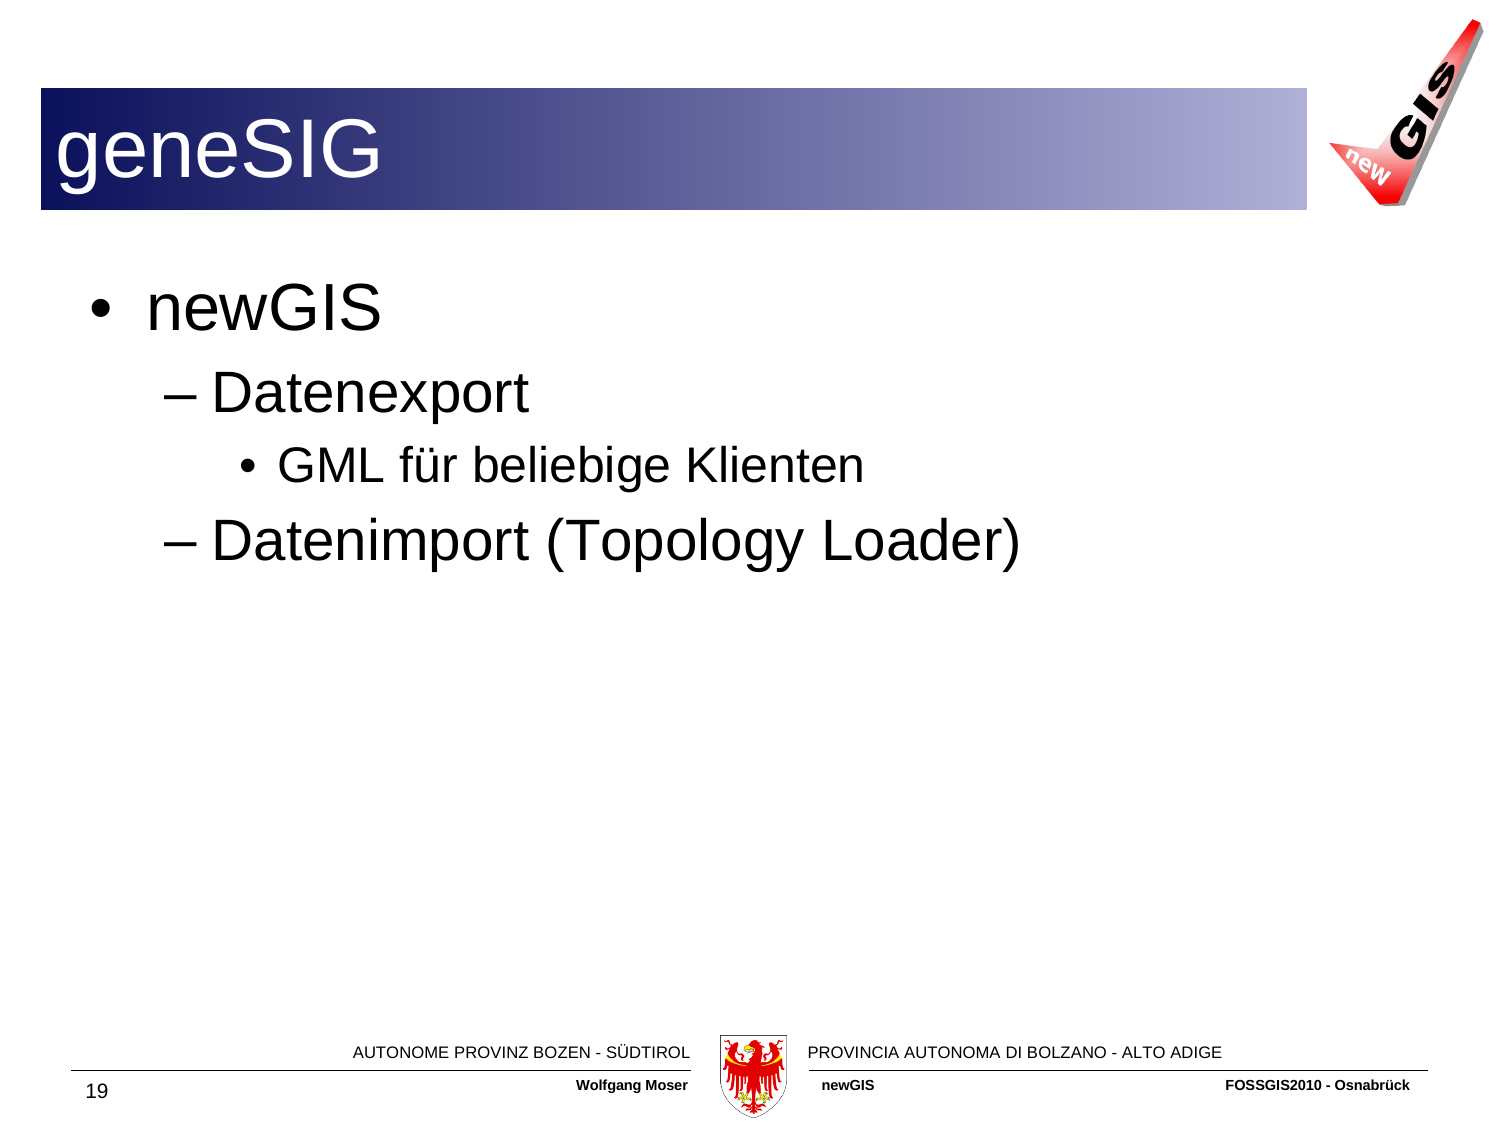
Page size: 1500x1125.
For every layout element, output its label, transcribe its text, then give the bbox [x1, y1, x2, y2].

text_box geneSIG [41, 88, 1307, 210]
picture [720, 1035, 787, 1118]
picture [1328, 18, 1485, 207]
list newGIS Datenexport GML für beliebige Klienten Datenimport (Topology Loader) [75, 262, 1426, 1006]
